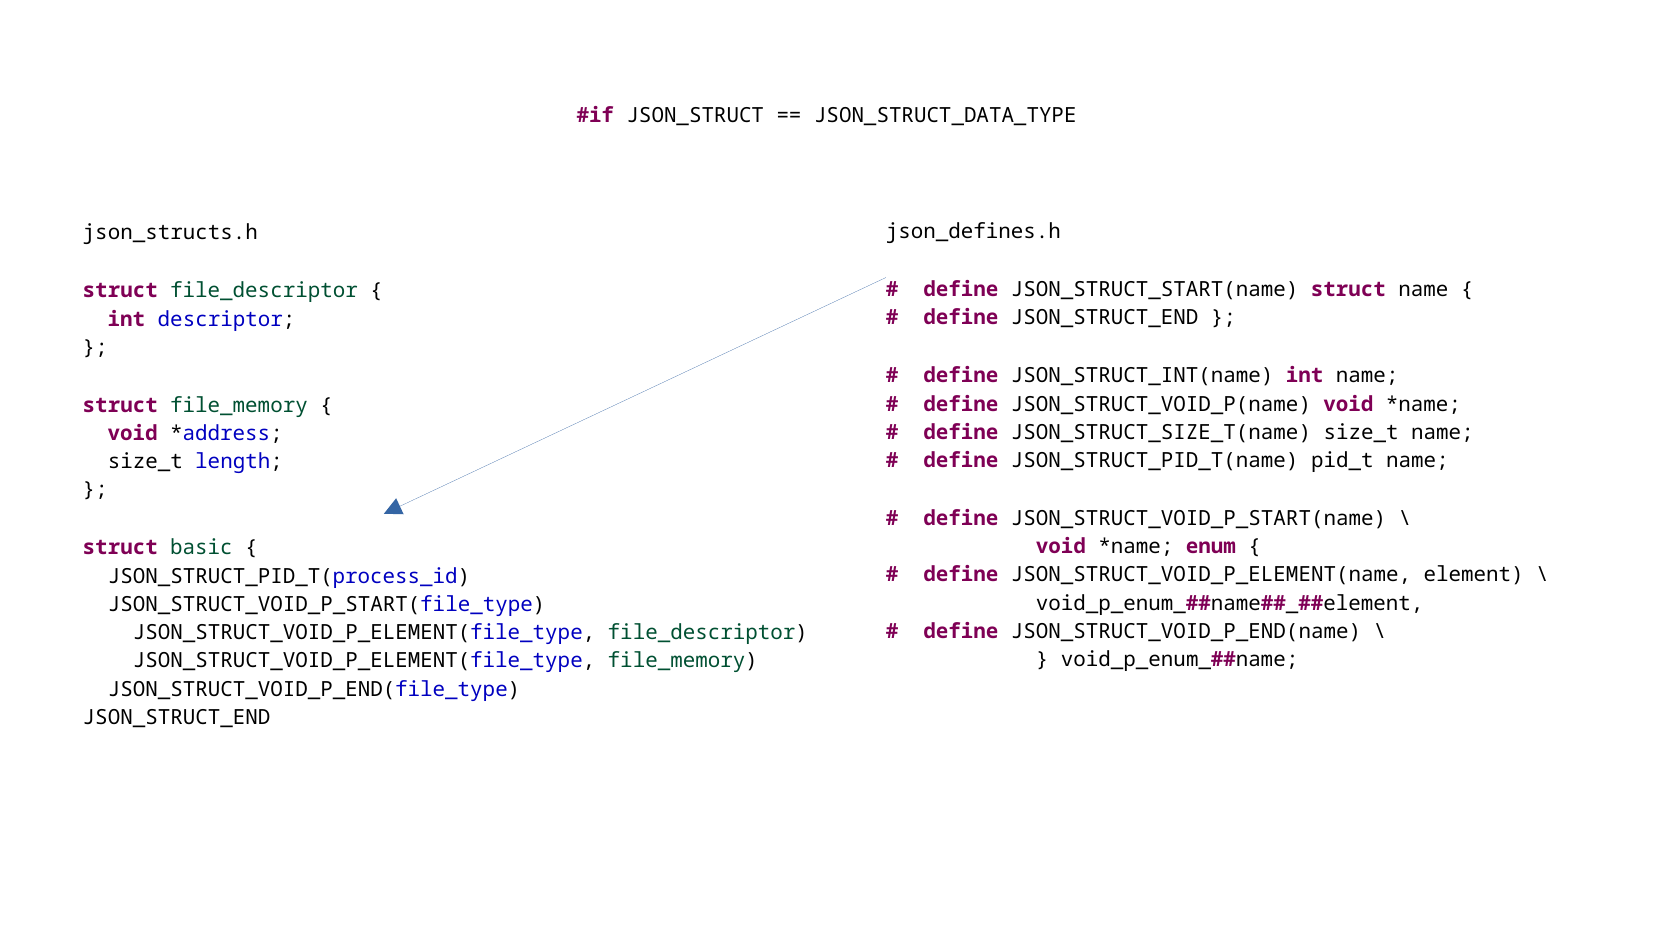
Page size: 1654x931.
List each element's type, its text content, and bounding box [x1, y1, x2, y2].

list json_structs.h struct file_descriptor { int descriptor; }; struct file_memory { void *address; size_t length; }; struct basic { JSON_STRUCT_PID_T(process_id) JSON_STRUCT_VOID_P_START(file_type) JSON_STRUCT_VOID_P_ELEMENT(file_type, file_descriptor) JSON_STRUCT_VOID_P_ELEMENT(file_type, file_memory) JSON_STRUCT_VOID_P_END(file_type) JSON_STRUCT_END [82, 217, 827, 758]
title #if JSON_STRUCT == JSON_STRUCT_DATA_TYPE [82, 37, 1571, 193]
list json_defines.h # define JSON_STRUCT_START(name) struct name { # define JSON_STRUCT_END }; # define JSON_STRUCT_INT(name) int name; # define JSON_STRUCT_VOID_P(name) void *name; # define JSON_STRUCT_SIZE_T(name) size_t name; # define JSON_STRUCT_PID_T(name) pid_t name; # define JSON_STRUCT_VOID_P_START(name) \ void *name; enum { # define JSON_STRUCT_VOID_P_ELEMENT(name, element) \ void_p_enum_##name##_##element, # define JSON_STRUCT_VOID_P_END(name) \ } void_p_enum_##name; [885, 216, 1571, 756]
